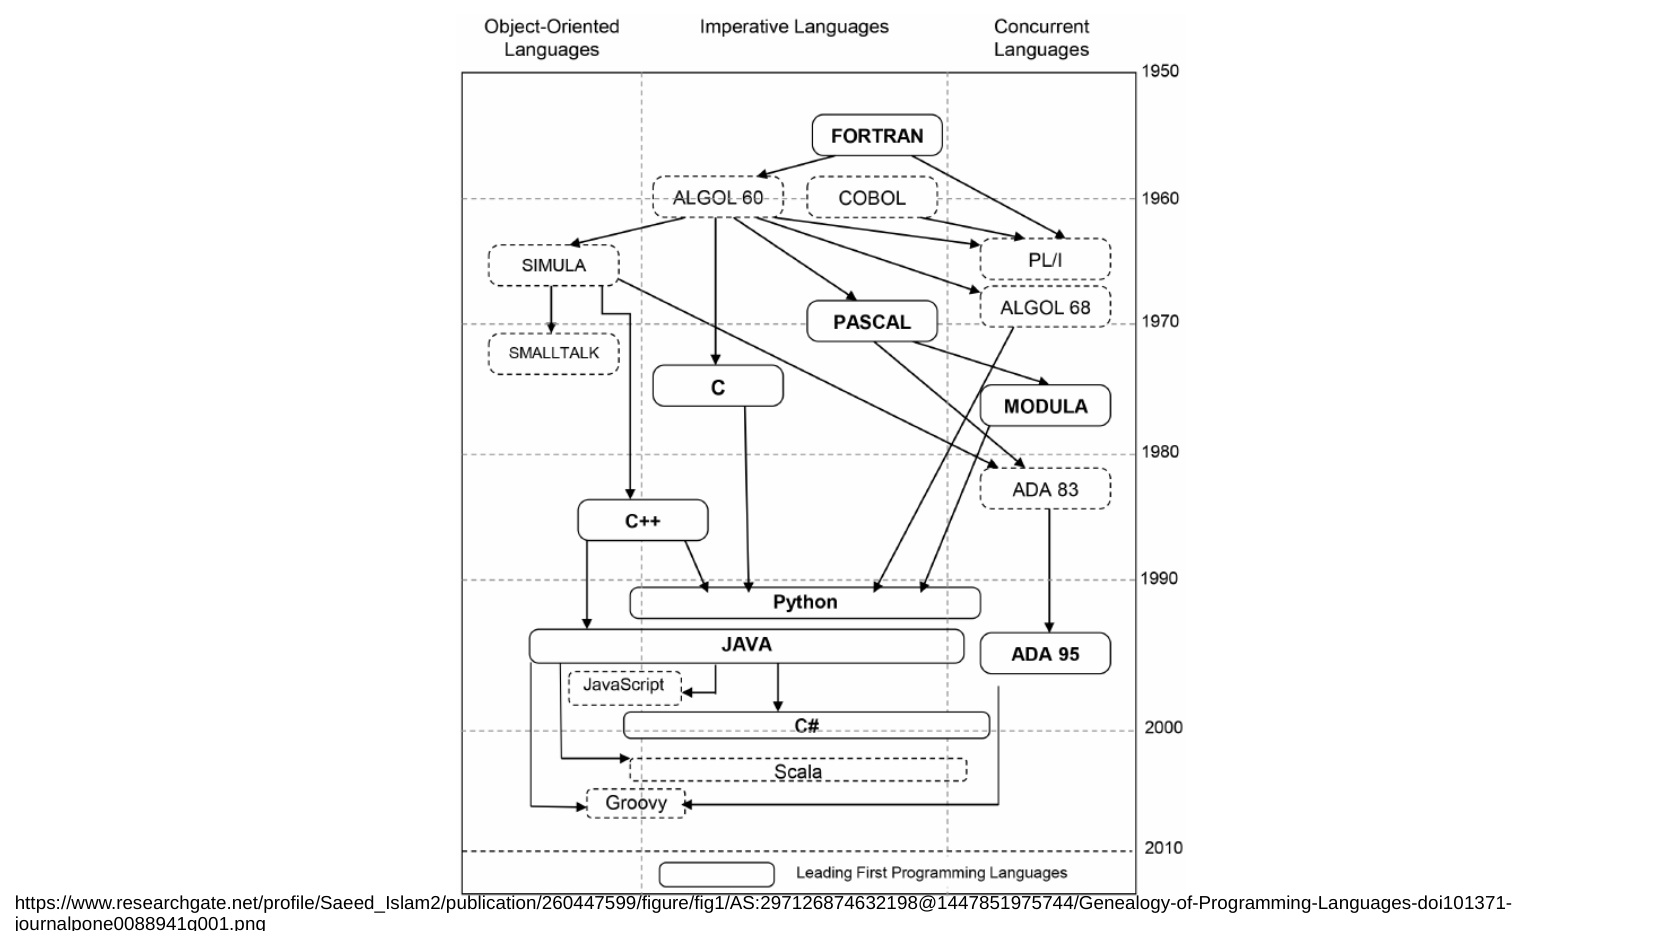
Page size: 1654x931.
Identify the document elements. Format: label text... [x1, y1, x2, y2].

picture [456, 13, 1186, 885]
text_box https://www.researchgate.net/profile/Saeed_Islam2/publication/260447599/figure/fig1/AS:297126874632198@1447851975744/Genealogy-of-Programming-Languages-doi101371-journalpone0088941g001.png [0, 885, 1654, 931]
